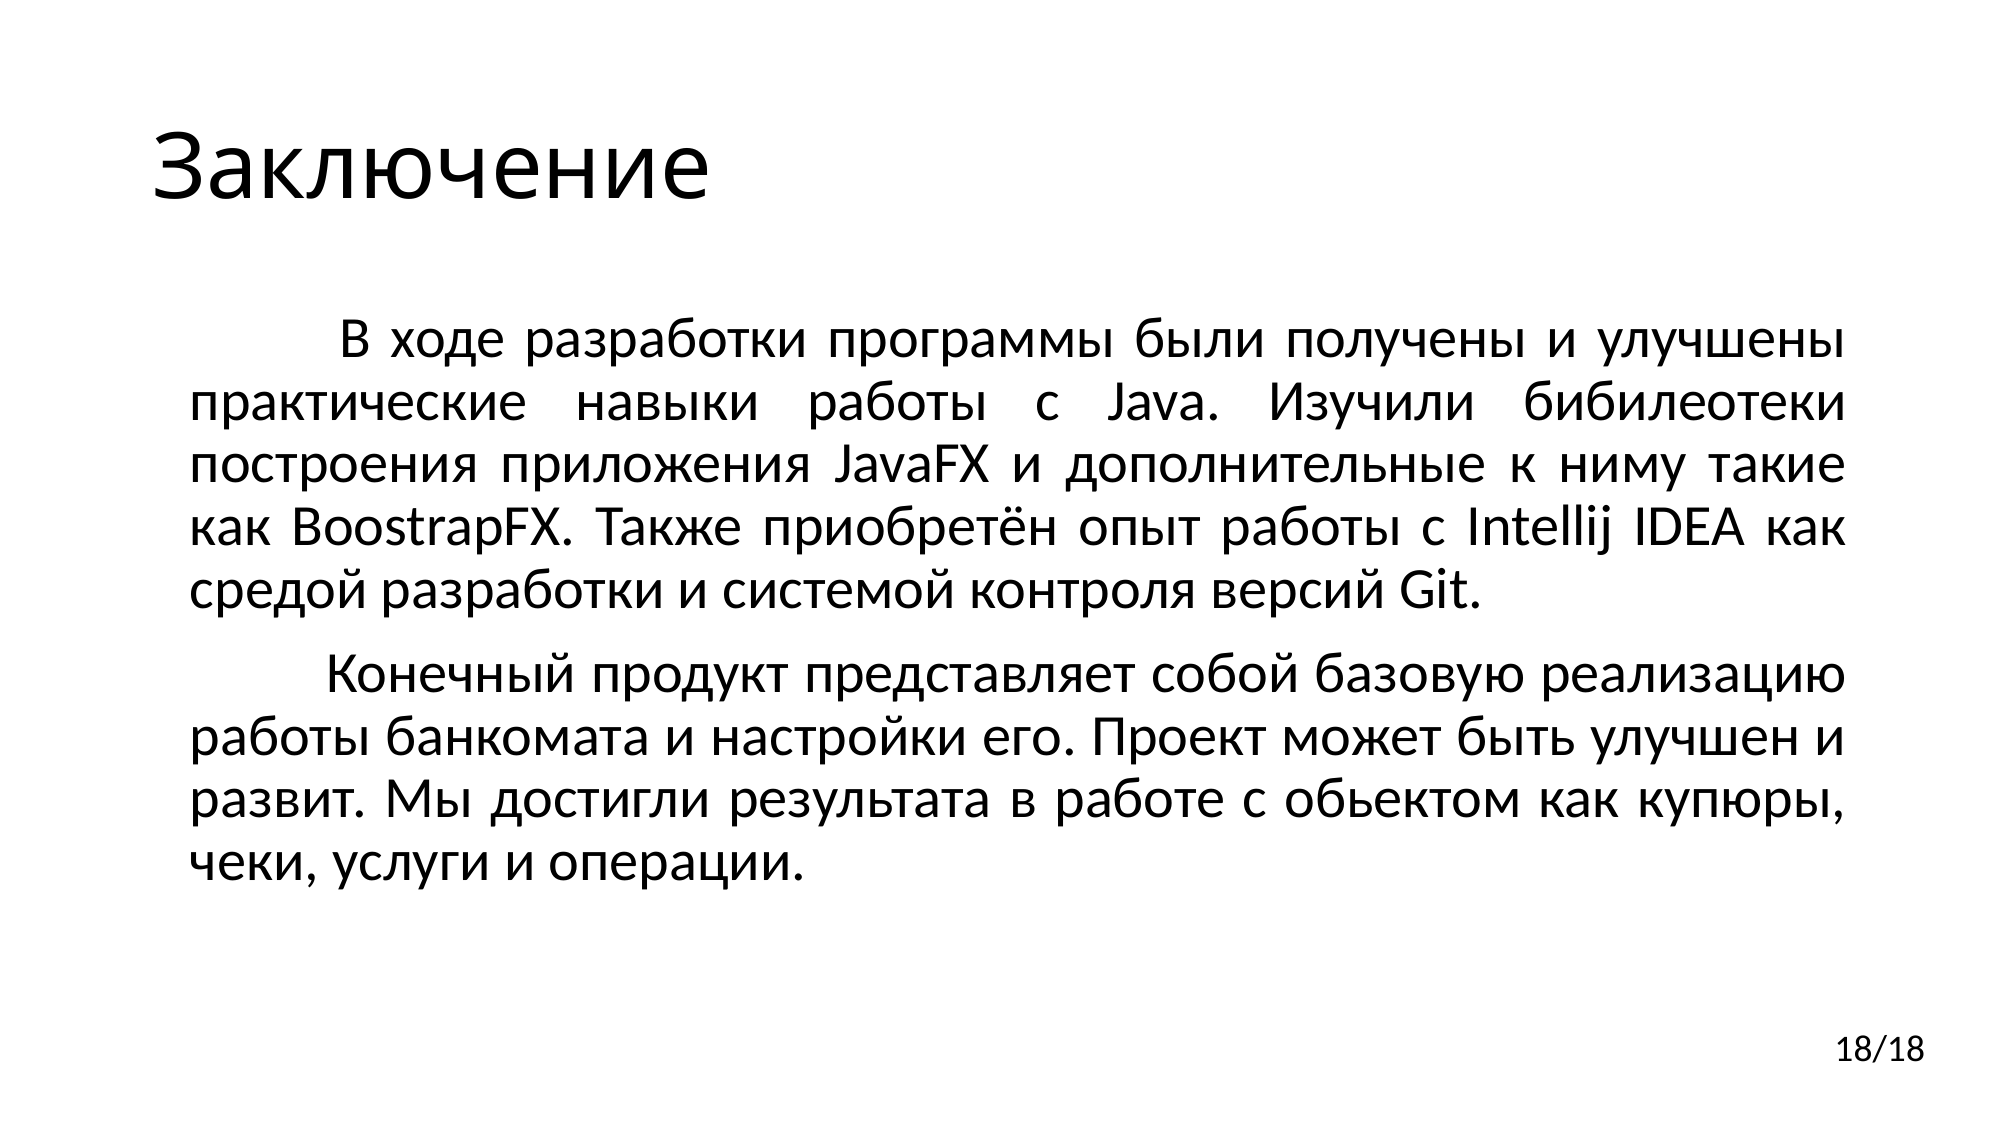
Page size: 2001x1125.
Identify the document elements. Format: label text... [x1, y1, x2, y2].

list В ходе разработки программы были получены и улучшены практические навыки работы с Java. Изучили бибилеотеки построения приложения JavaFX и дополнительные к ниму такие как BoostrapFX. Также приобретён опыт работы с Intellij IDEA как средой разработки и системой контроля версий Git. Конечный продукт представляет собой базовую реализацию работы банкомата и настройки его. Проект может быть улучшен и развит. Мы достигли результата в работе с обьектом как купюры, чеки, услуги и операции. [137, 299, 1863, 1014]
text_box 18/18 [1811, 1016, 1940, 1077]
title Заключение [137, 59, 1863, 278]
